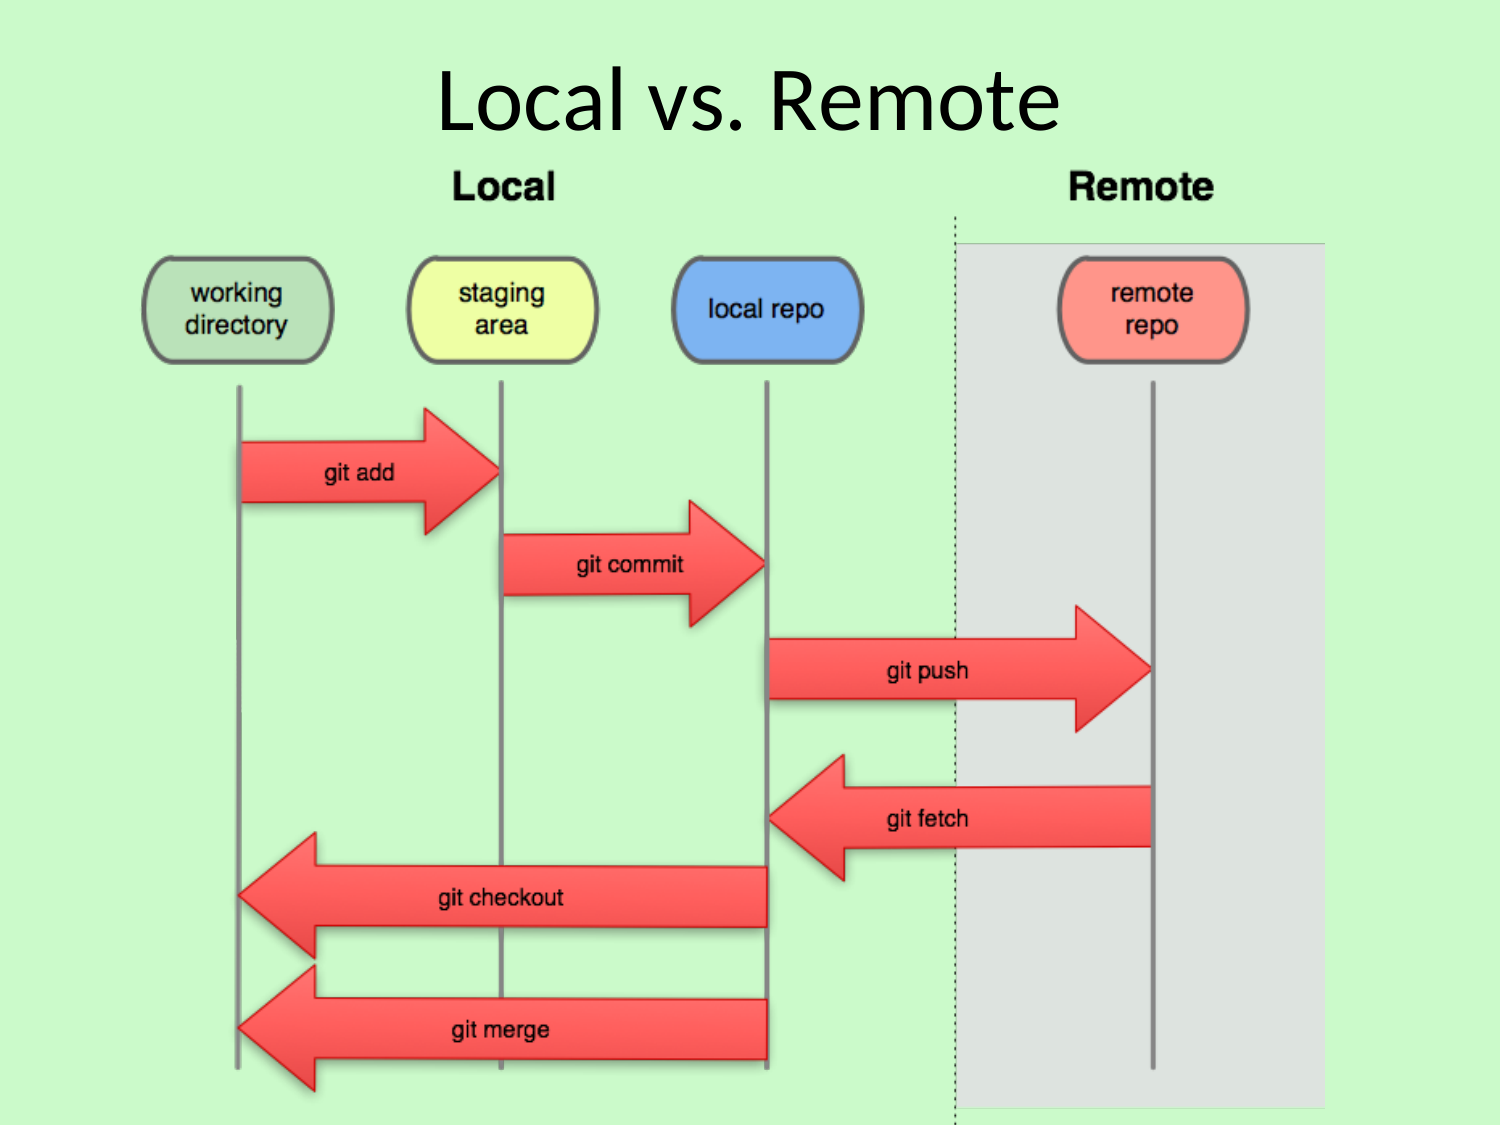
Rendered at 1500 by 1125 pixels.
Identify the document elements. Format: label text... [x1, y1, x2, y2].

picture [137, 162, 1325, 1125]
text_box Local vs. Remote [75, 0, 1426, 188]
